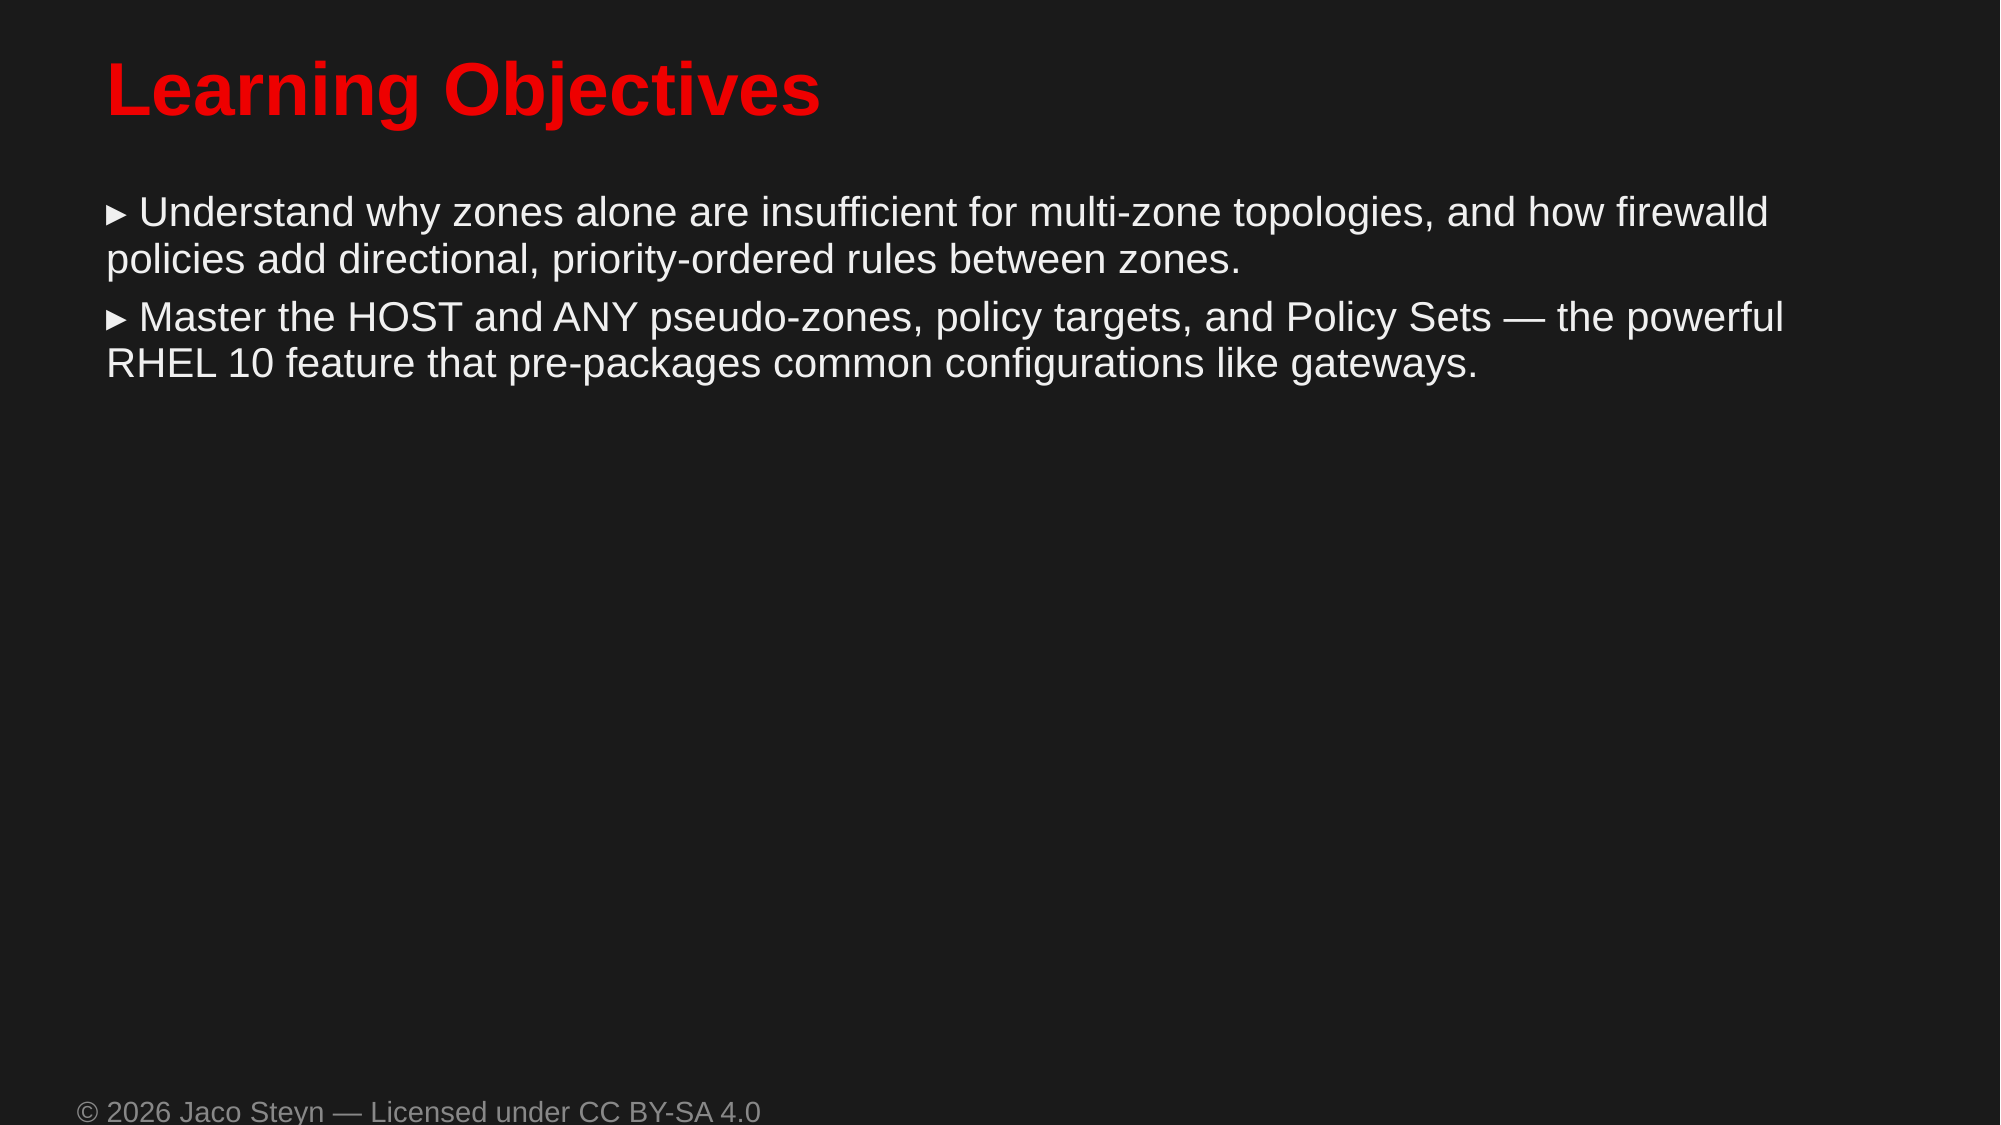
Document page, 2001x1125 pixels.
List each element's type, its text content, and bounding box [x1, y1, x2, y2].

text_box Learning Objectives [88, 35, 1912, 154]
text_box © 2026 Jaco Steyn — Licensed under CC BY-SA 4.0 [59, 1083, 1942, 1120]
text_box ▸ Understand why zones alone are insufficient for multi-zone topologies, and how firewalld policies add directional, priority-ordered rules between zones. ▸ Master the HOST and ANY pseudo-zones, policy targets, and Policy Sets — the powerful RHEL 10 feature that pre-packages common configurations like gateways. [88, 177, 1912, 1083]
